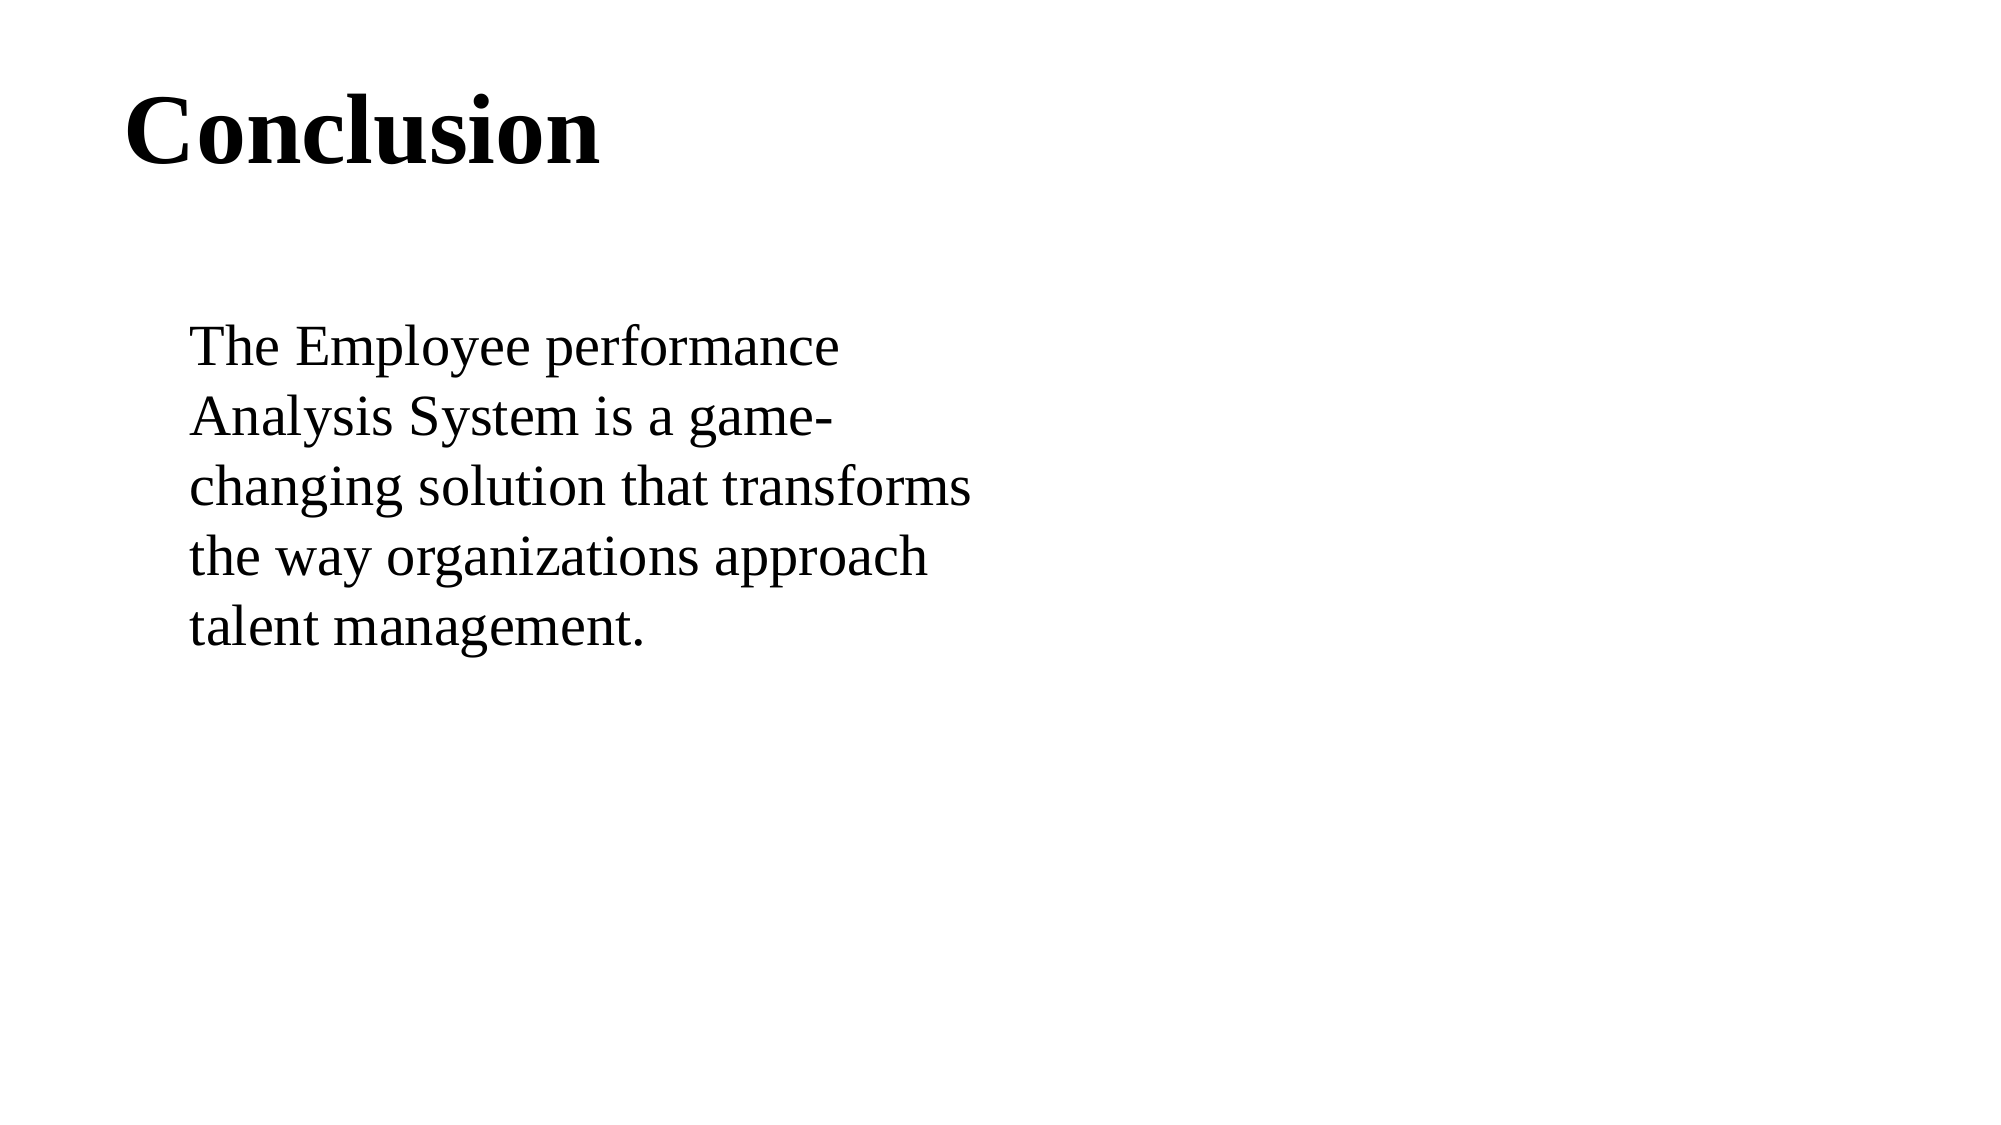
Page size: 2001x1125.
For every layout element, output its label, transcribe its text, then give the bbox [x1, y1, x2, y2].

text_box The Employee performance Analysis System is a game-changing solution that transforms the way organizations approach talent management. [174, 299, 1040, 827]
title Conclusion [123, 63, 1877, 185]
